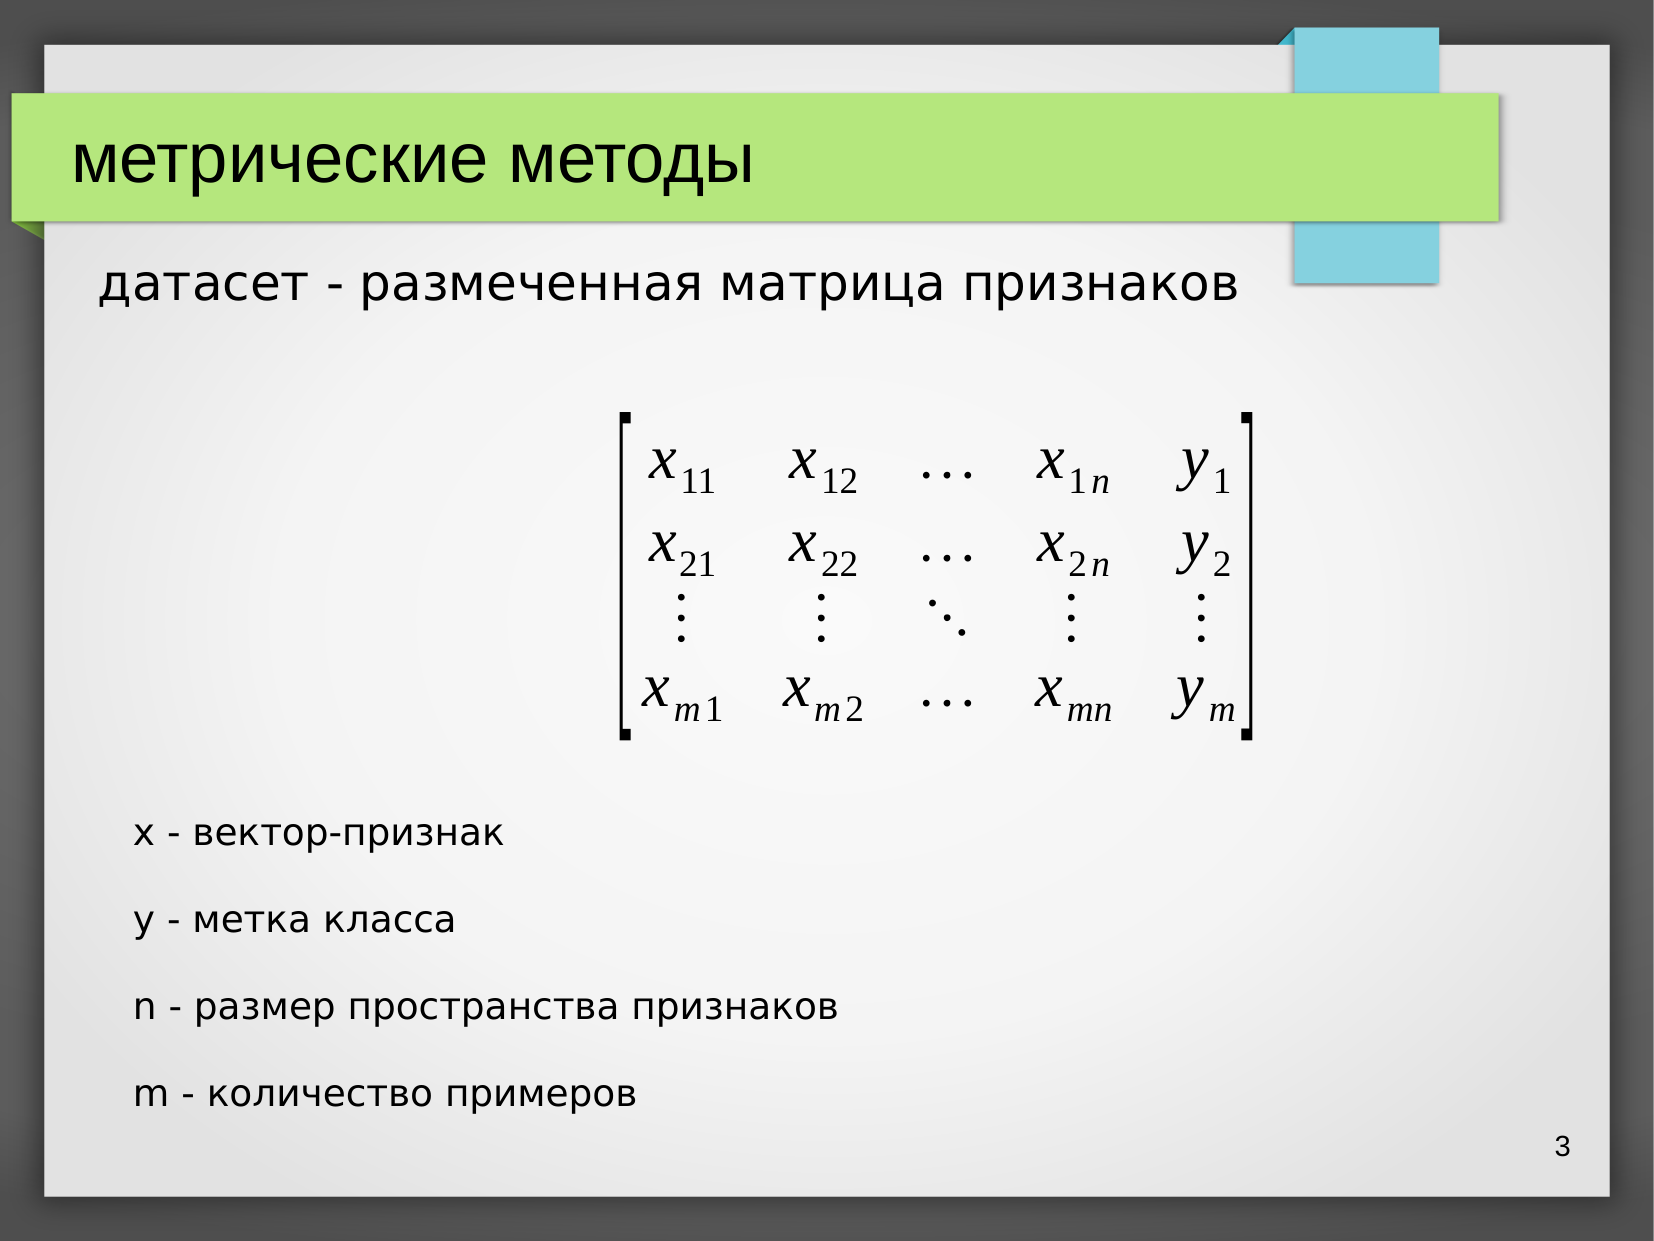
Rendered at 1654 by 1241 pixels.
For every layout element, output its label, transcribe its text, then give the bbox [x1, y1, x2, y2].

text_box датасет - размеченная матрица признаков [82, 246, 1300, 323]
chart [610, 407, 1264, 745]
picture [0, 0, 1654, 1241]
text_box x - вектор-признак y - метка класса n - размер пространства признаков m - количество примеров [118, 803, 863, 1182]
title метрические методы [71, 118, 1205, 199]
